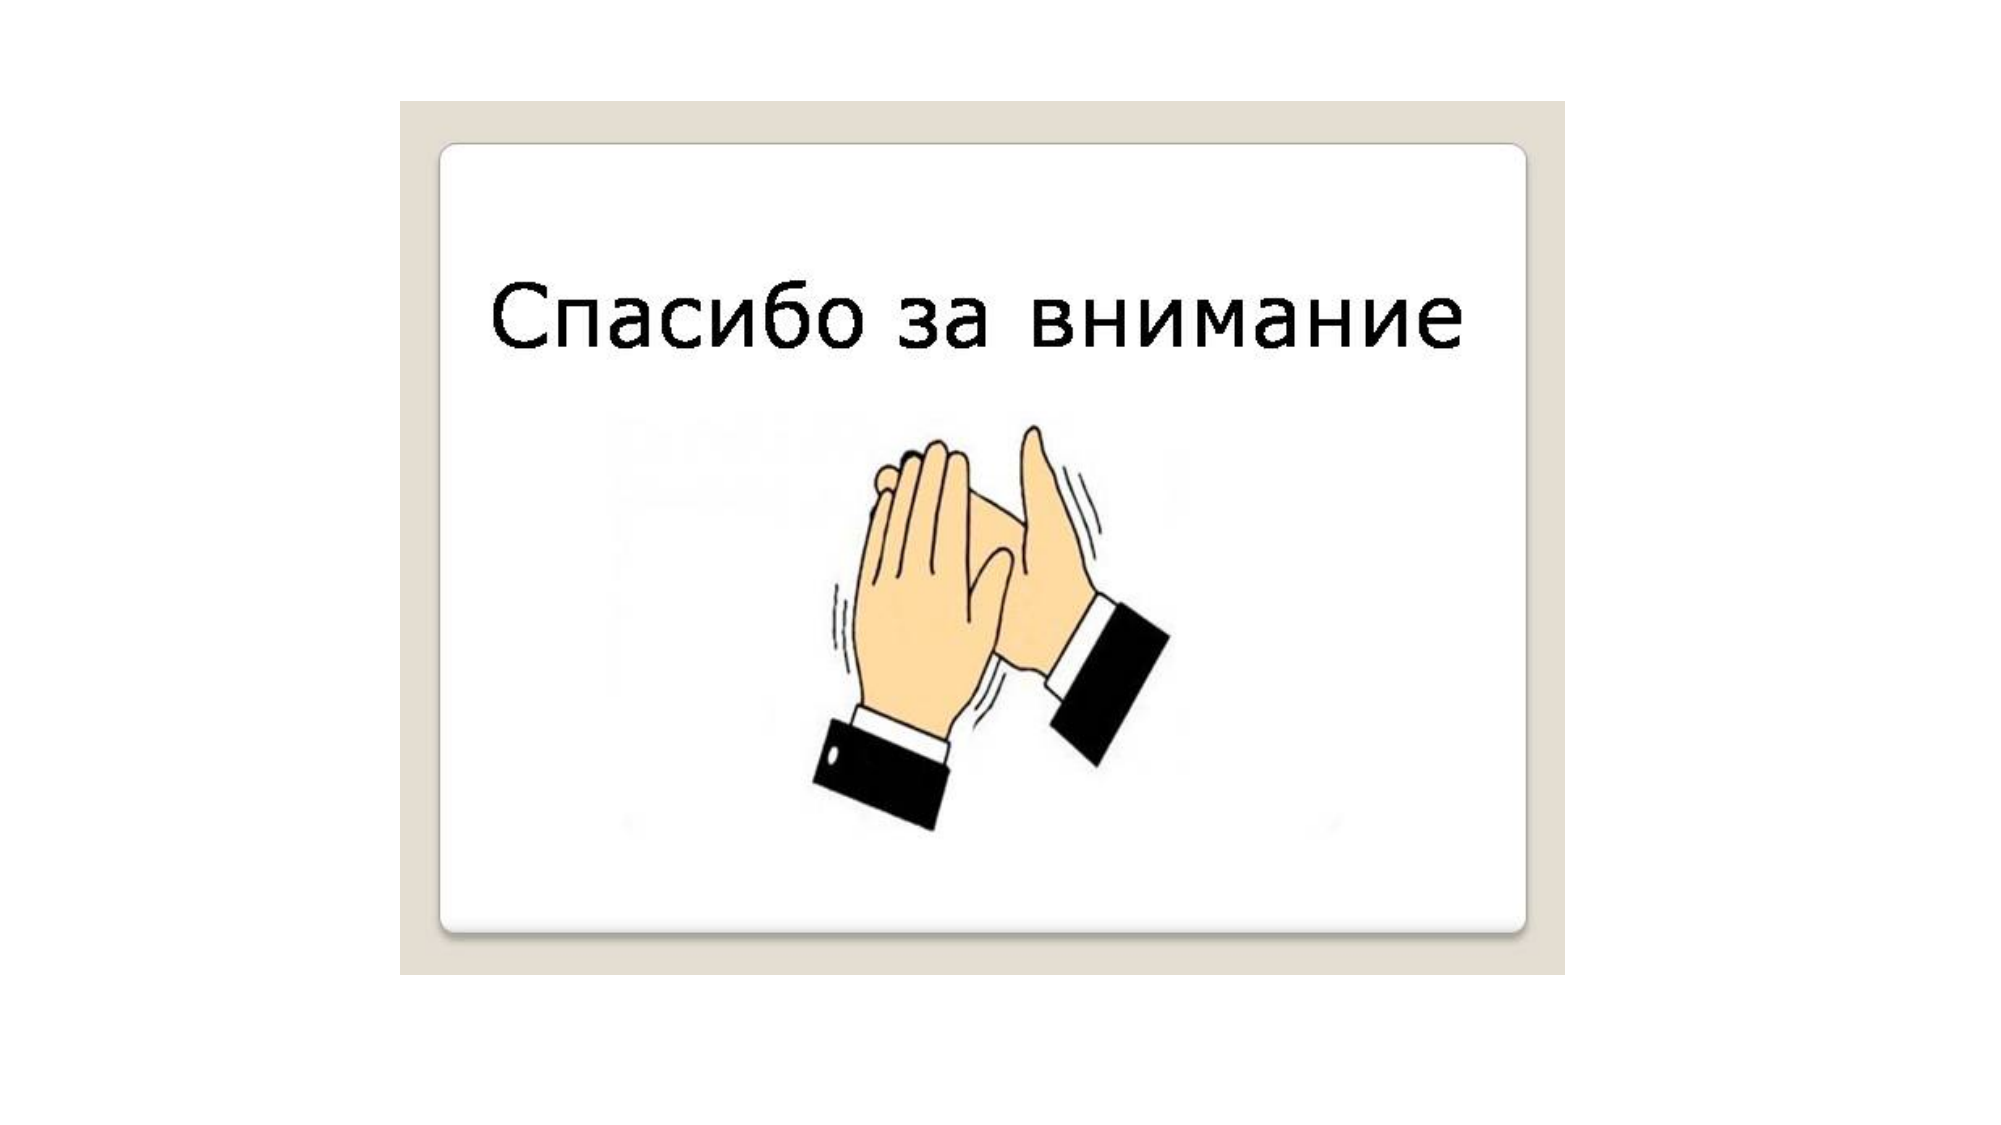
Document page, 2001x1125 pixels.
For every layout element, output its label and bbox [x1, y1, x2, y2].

picture [400, 101, 1565, 976]
